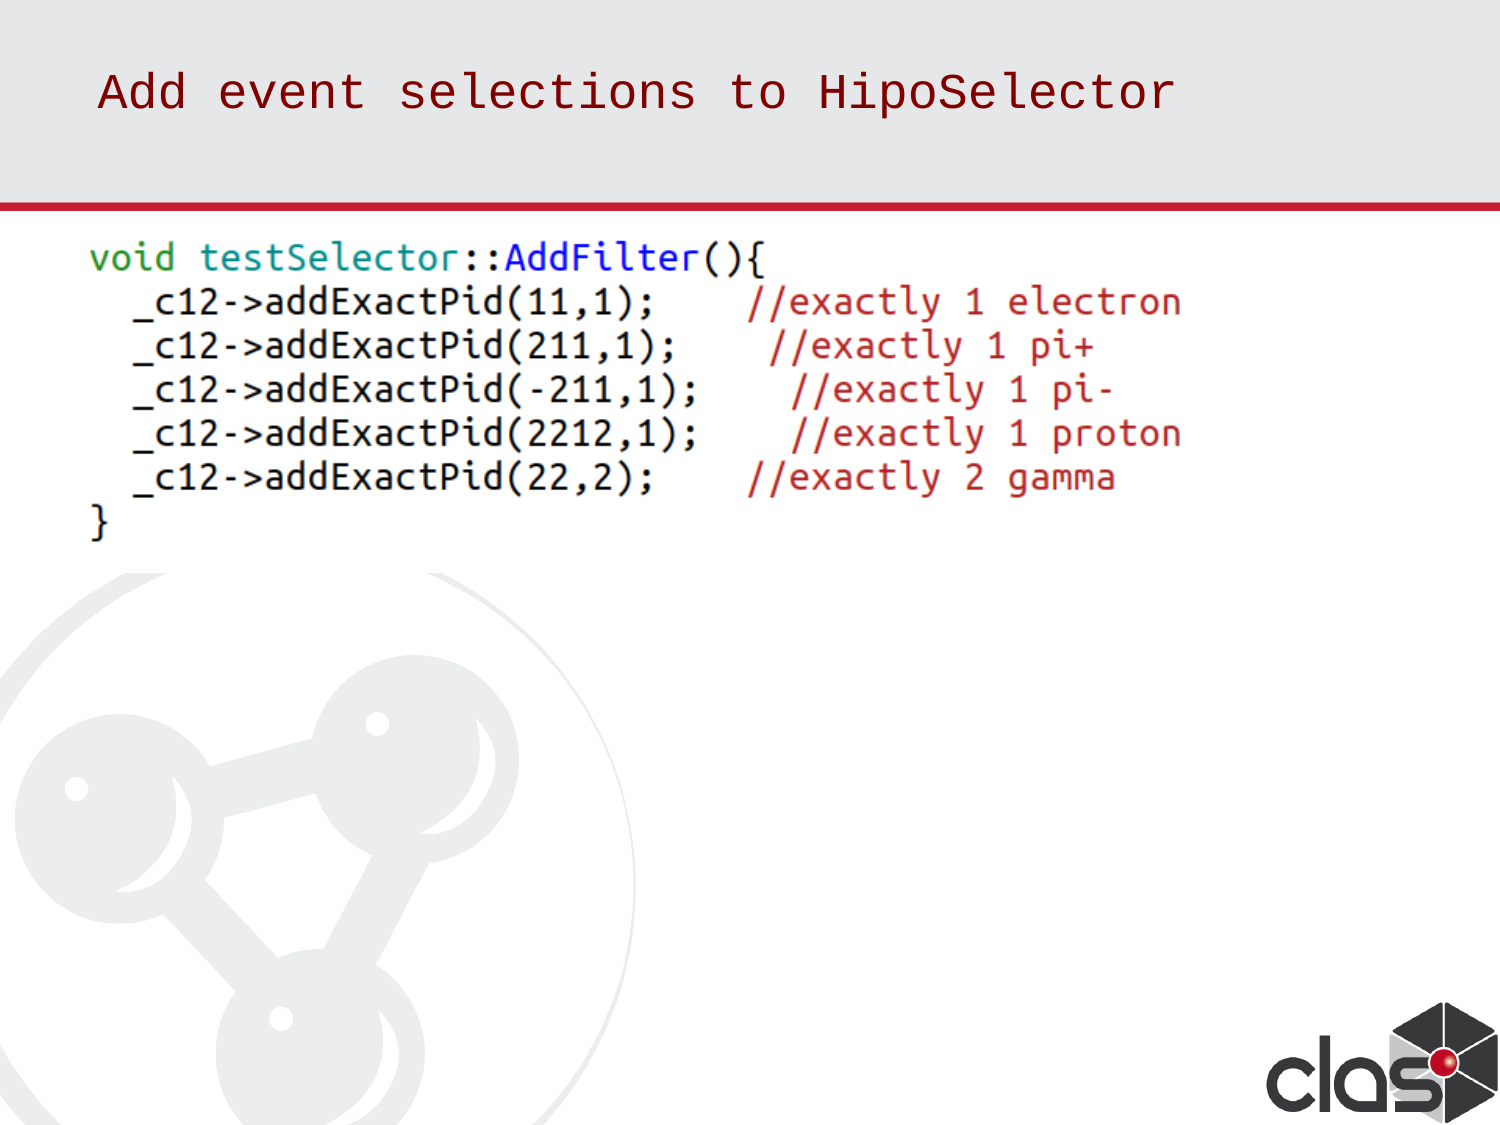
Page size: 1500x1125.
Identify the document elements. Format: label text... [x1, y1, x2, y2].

picture [0, 224, 1216, 1125]
text_box Add event selections to HipoSelector [82, 59, 1193, 131]
picture [1266, 1000, 1500, 1125]
